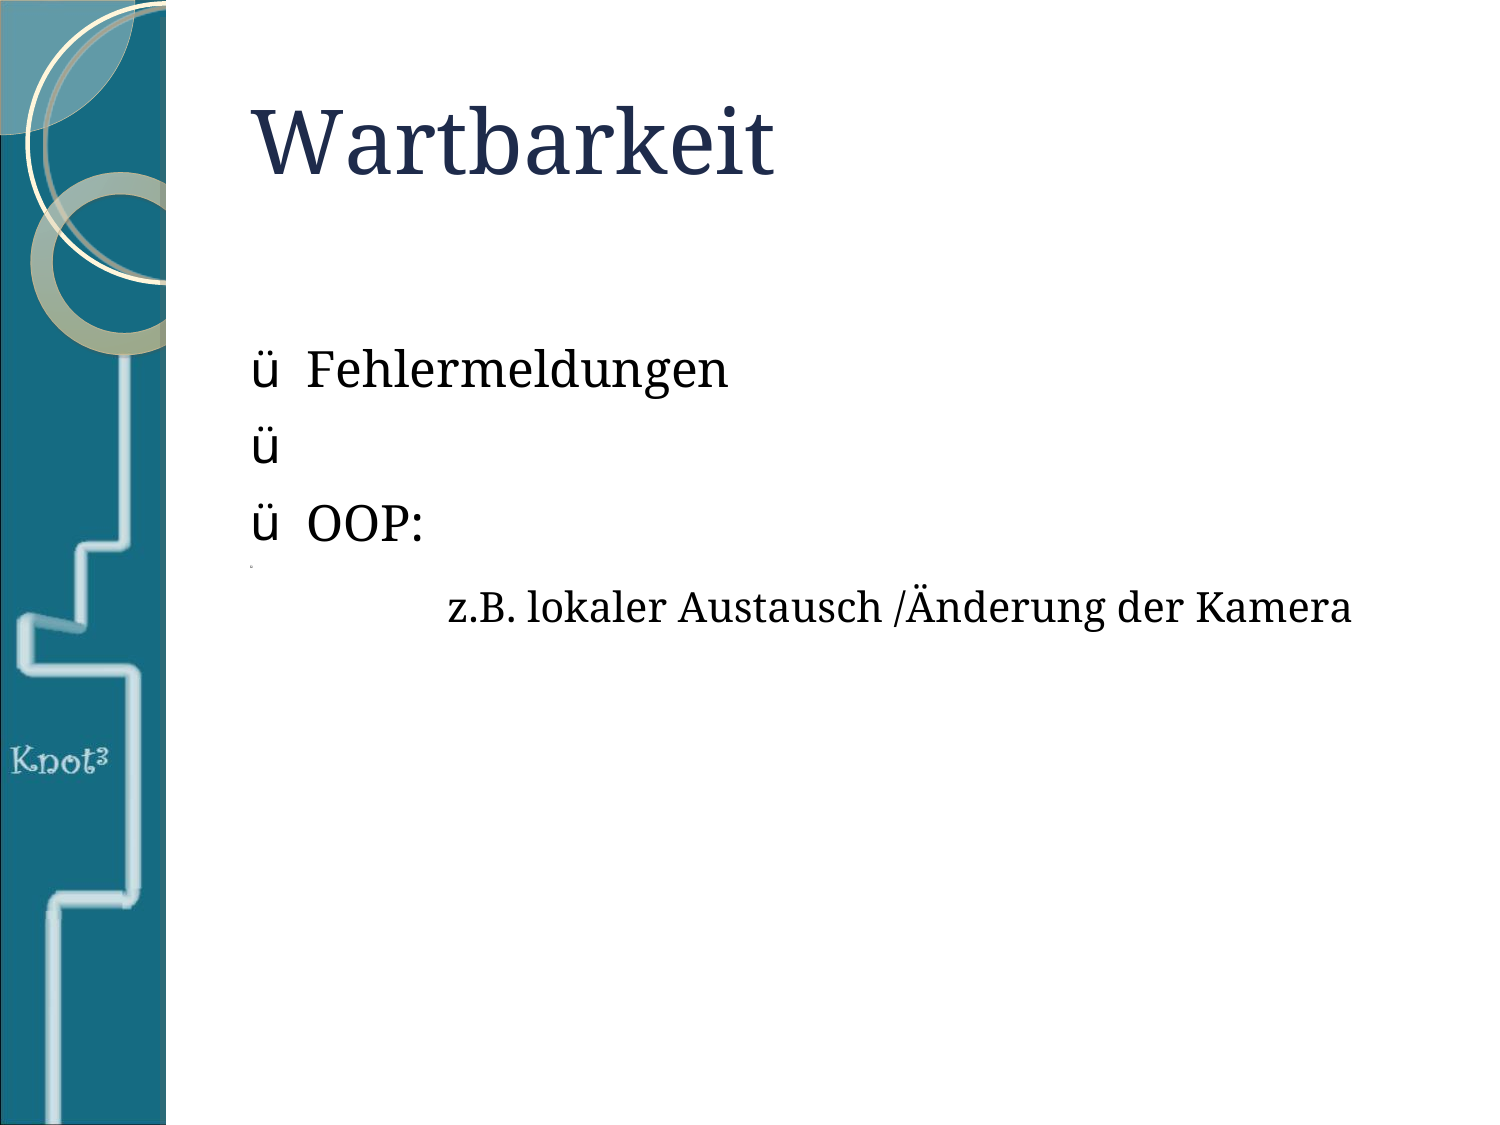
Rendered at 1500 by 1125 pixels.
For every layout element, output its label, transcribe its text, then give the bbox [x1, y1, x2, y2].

list Fehlermeldungen OOP: z.B. lokaler Austausch /Änderung der Kamera [235, 237, 1466, 906]
title Wartbarkeit [235, 23, 1466, 237]
